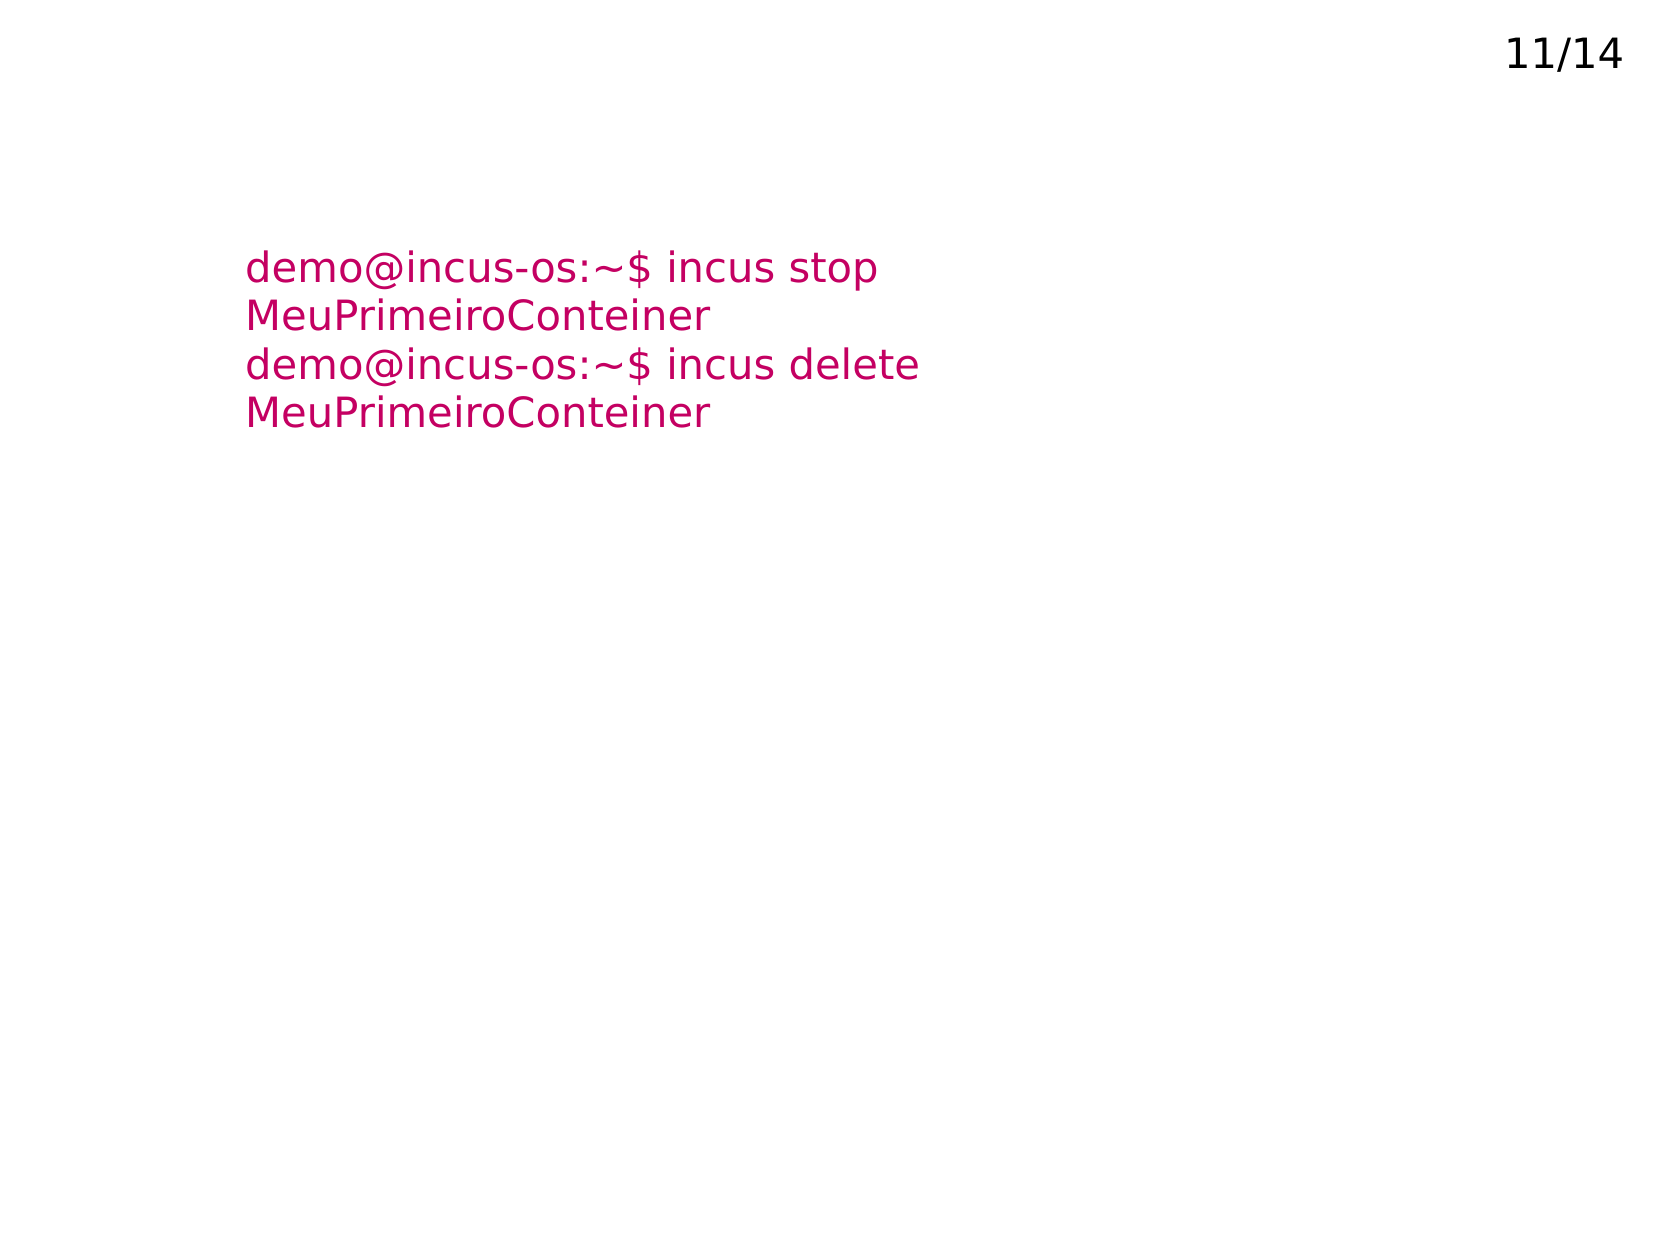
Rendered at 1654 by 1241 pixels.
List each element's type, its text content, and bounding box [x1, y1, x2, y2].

text_box demo@incus-os:~$ incus stop MeuPrimeiroConteiner demo@incus-os:~$ incus delete MeuPrimeiroConteiner [230, 236, 1157, 1020]
